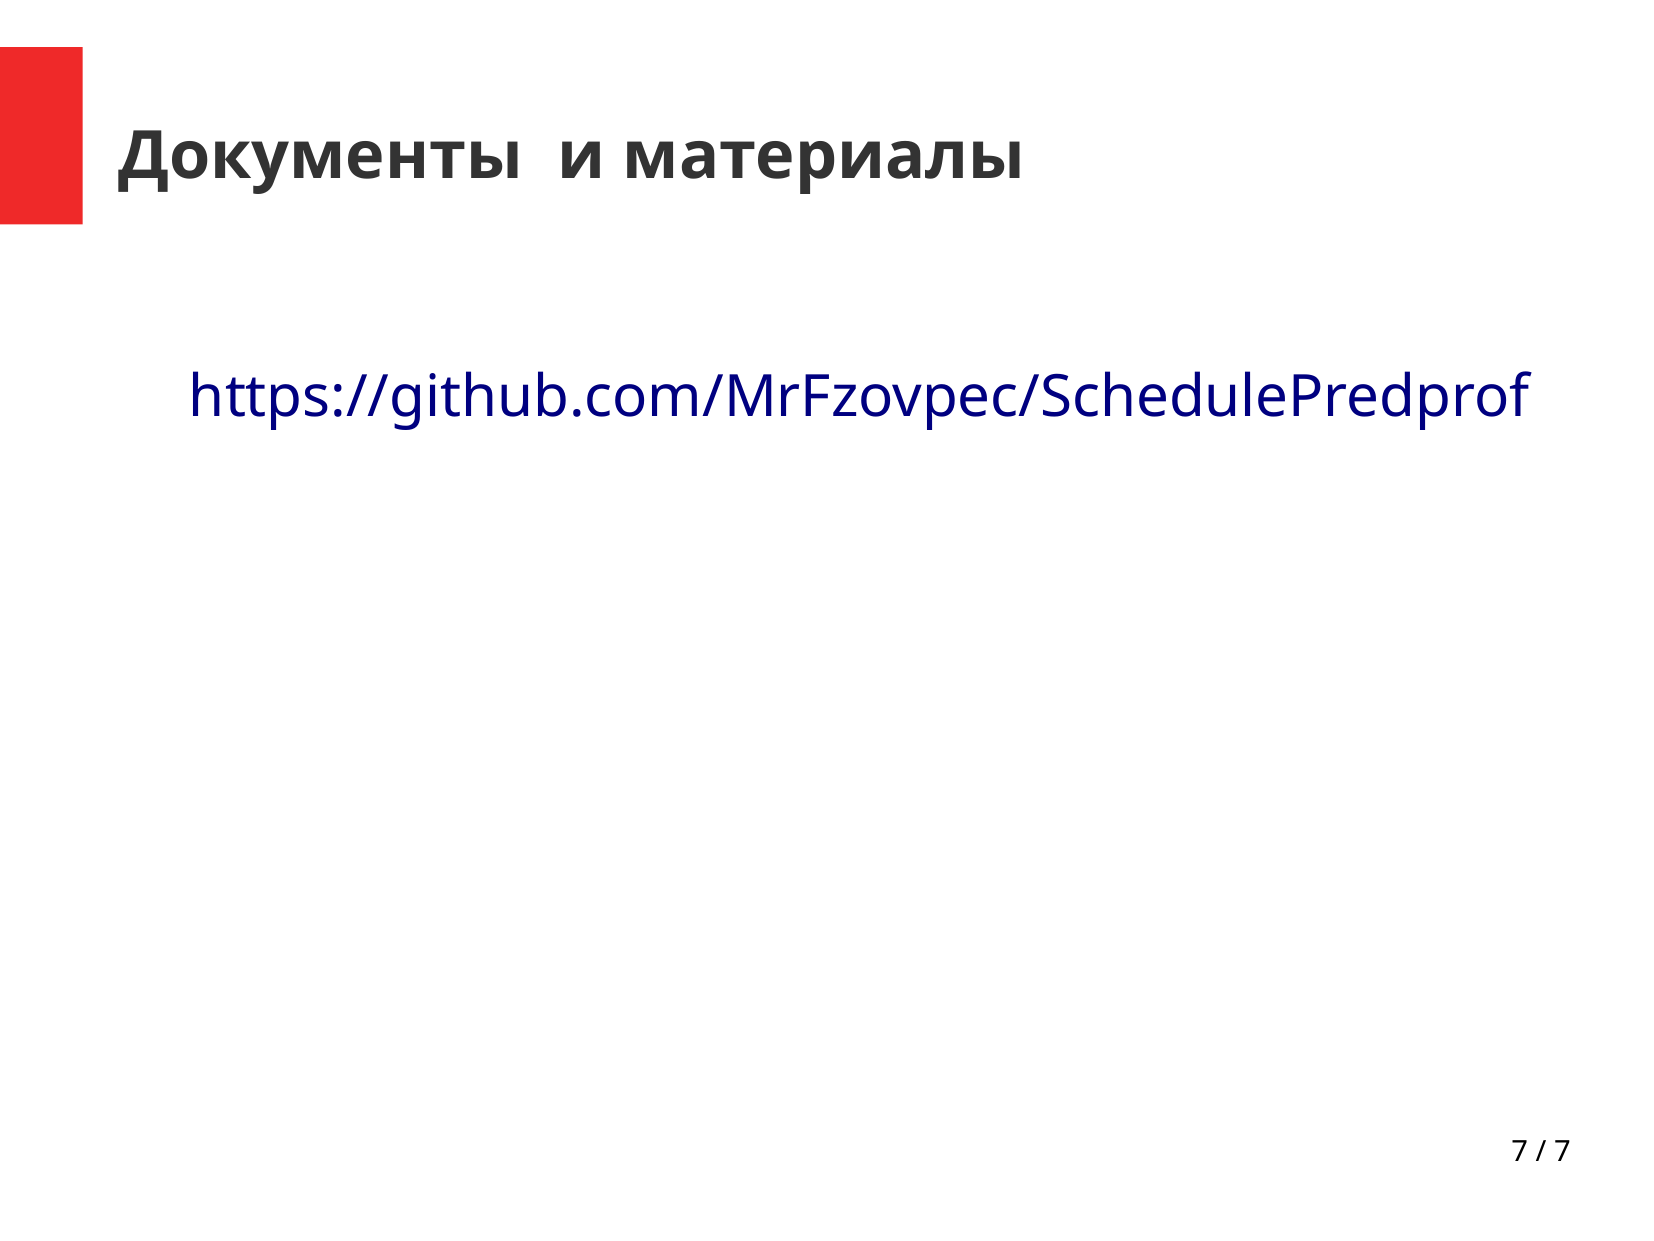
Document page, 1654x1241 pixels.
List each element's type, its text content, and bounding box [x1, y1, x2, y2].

list https://github.com/MrFzovpec/SchedulePredprof [118, 354, 1536, 1074]
title Документы и материалы [118, 49, 1571, 257]
